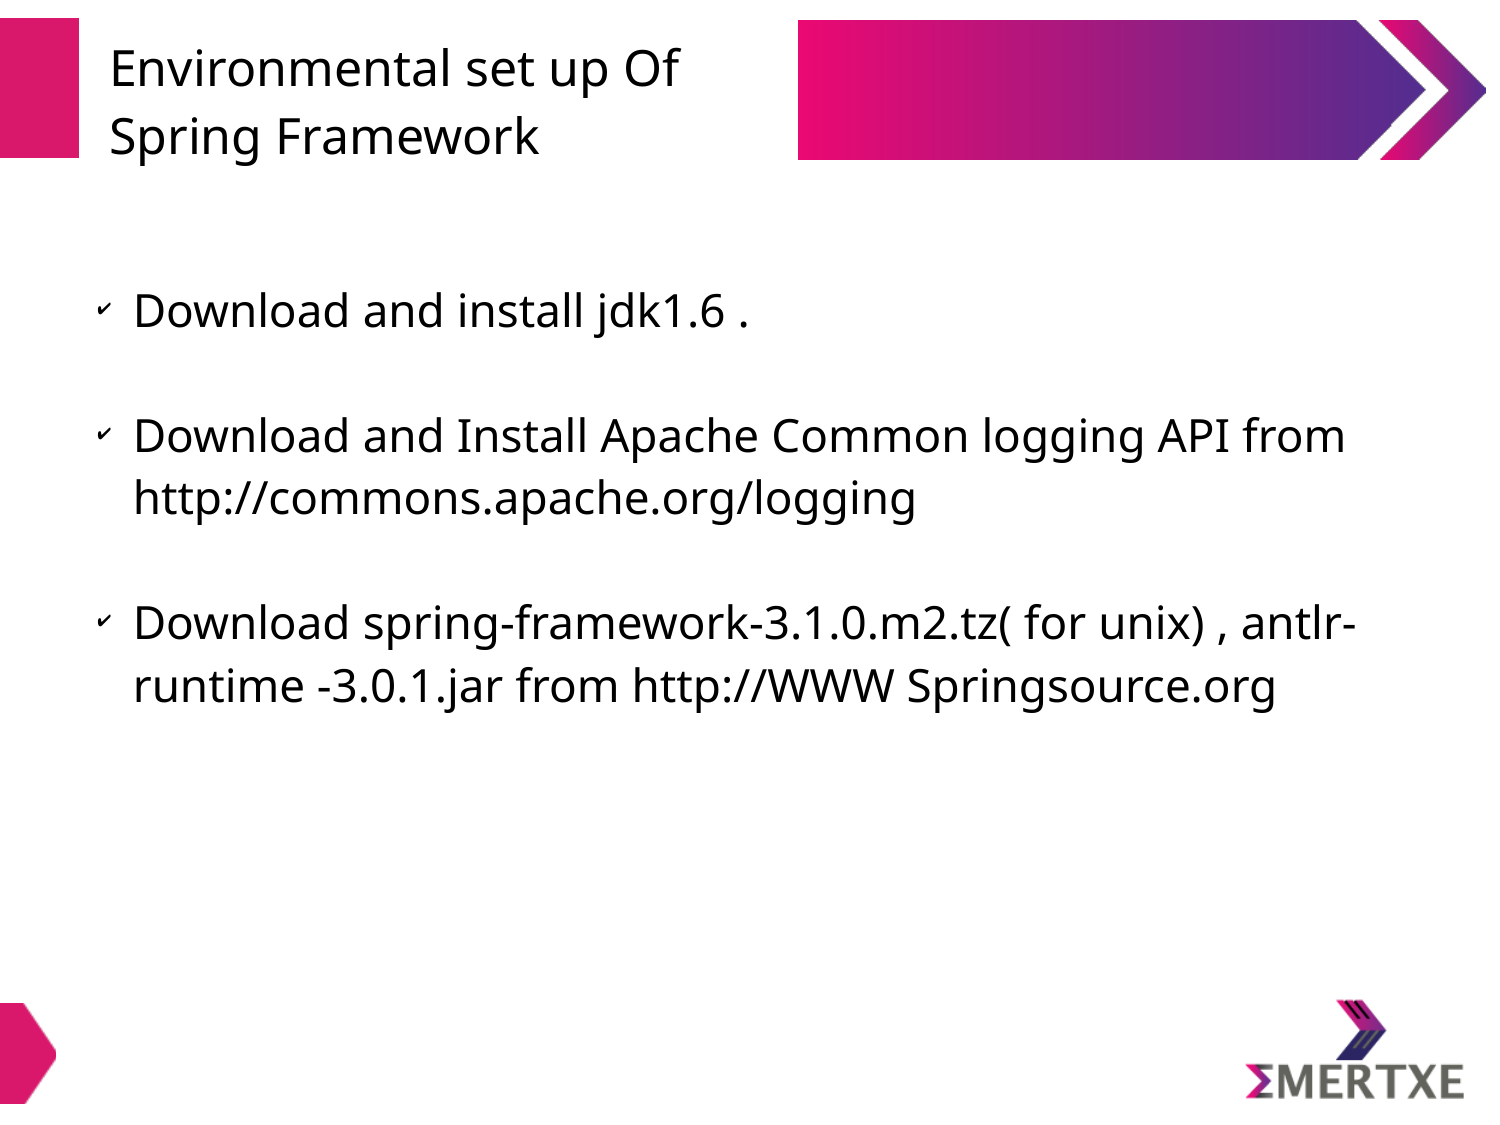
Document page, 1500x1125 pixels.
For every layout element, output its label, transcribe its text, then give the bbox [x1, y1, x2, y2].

text_box Environmental set up Of Spring Framework [94, 25, 780, 158]
text_box Download and install jdk1.6 . Download and Install Apache Common logging API from http://commons.apache.org/logging Download spring-framework-3.1.0.m2.tz( for unix) , antlr-runtime -3.0.1.jar from http://WWW Springsource.org [82, 219, 1394, 971]
picture [798, 20, 1486, 160]
picture [1245, 996, 1465, 1099]
